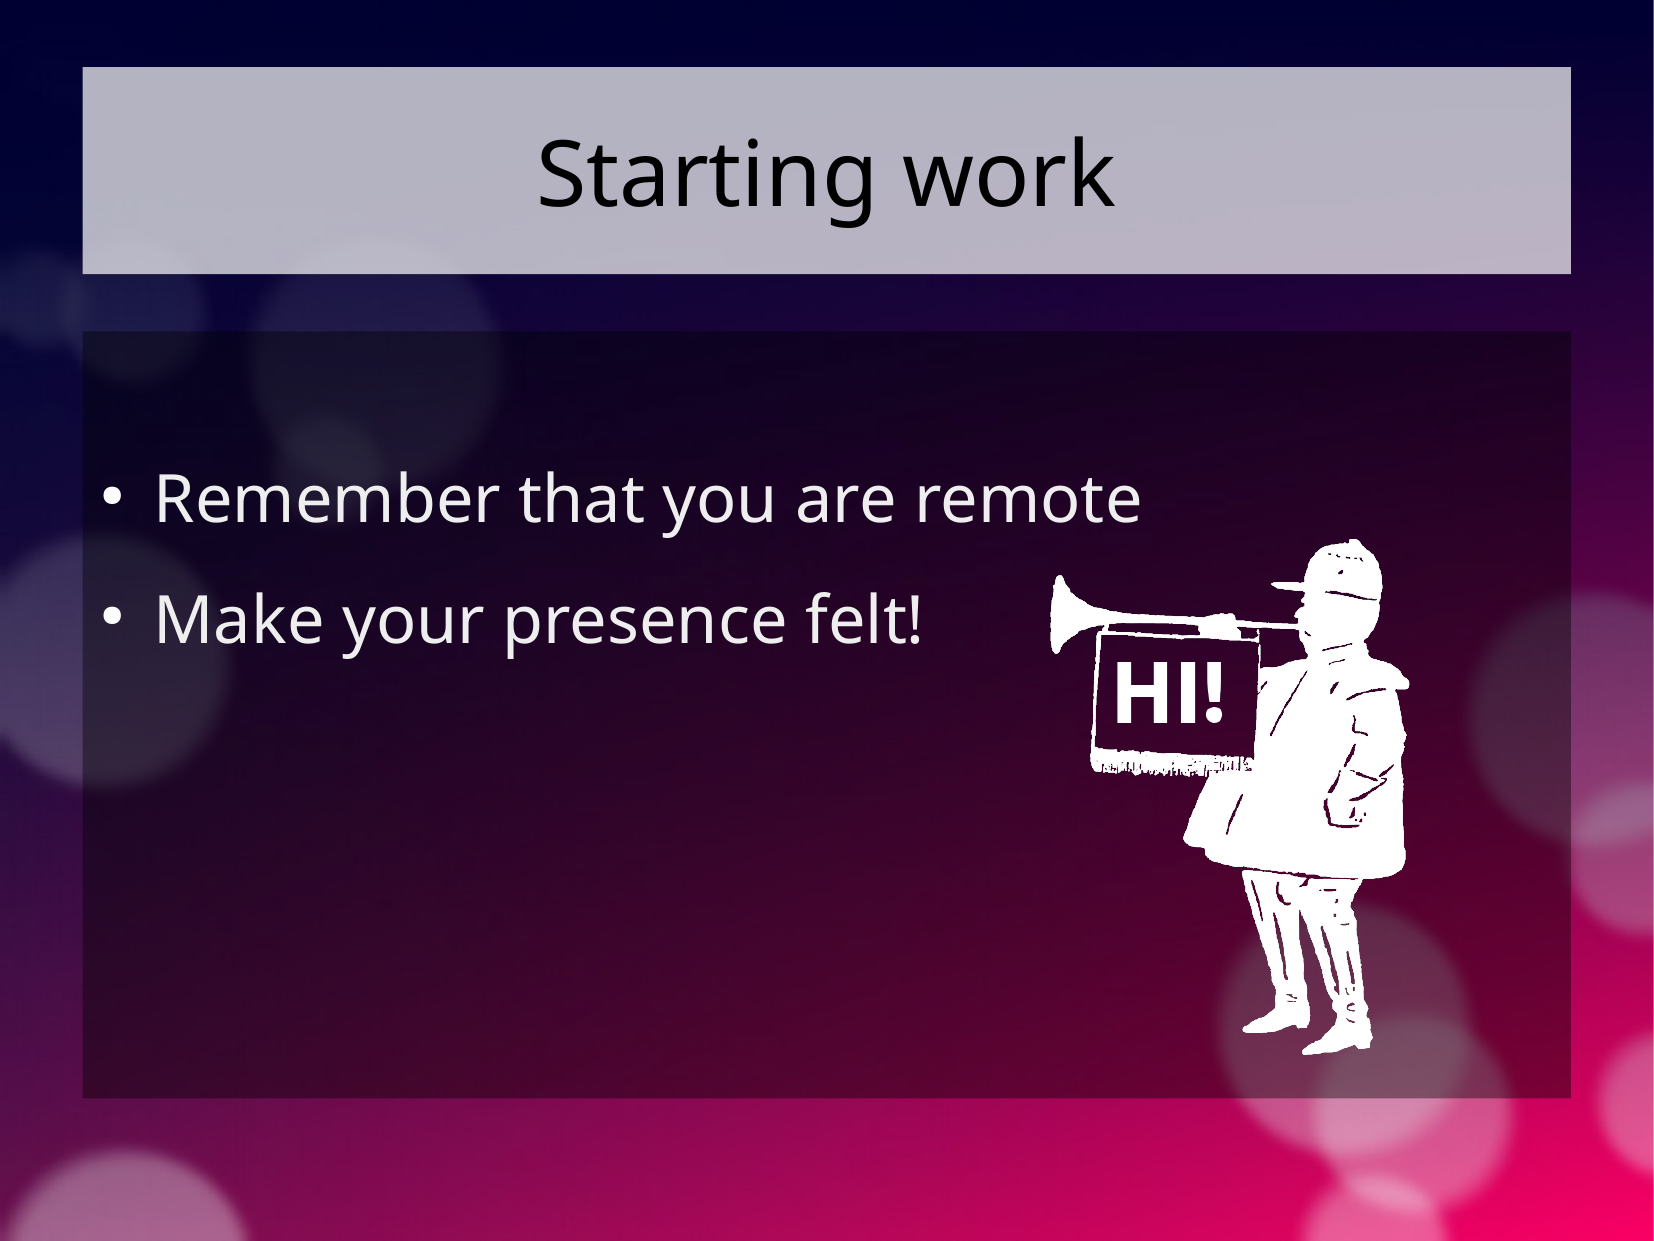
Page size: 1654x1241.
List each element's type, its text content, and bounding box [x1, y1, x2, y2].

picture [0, 0, 1654, 1241]
title Starting work [82, 67, 1571, 275]
list Remember that you are remote Make your presence felt! [82, 331, 1571, 1099]
